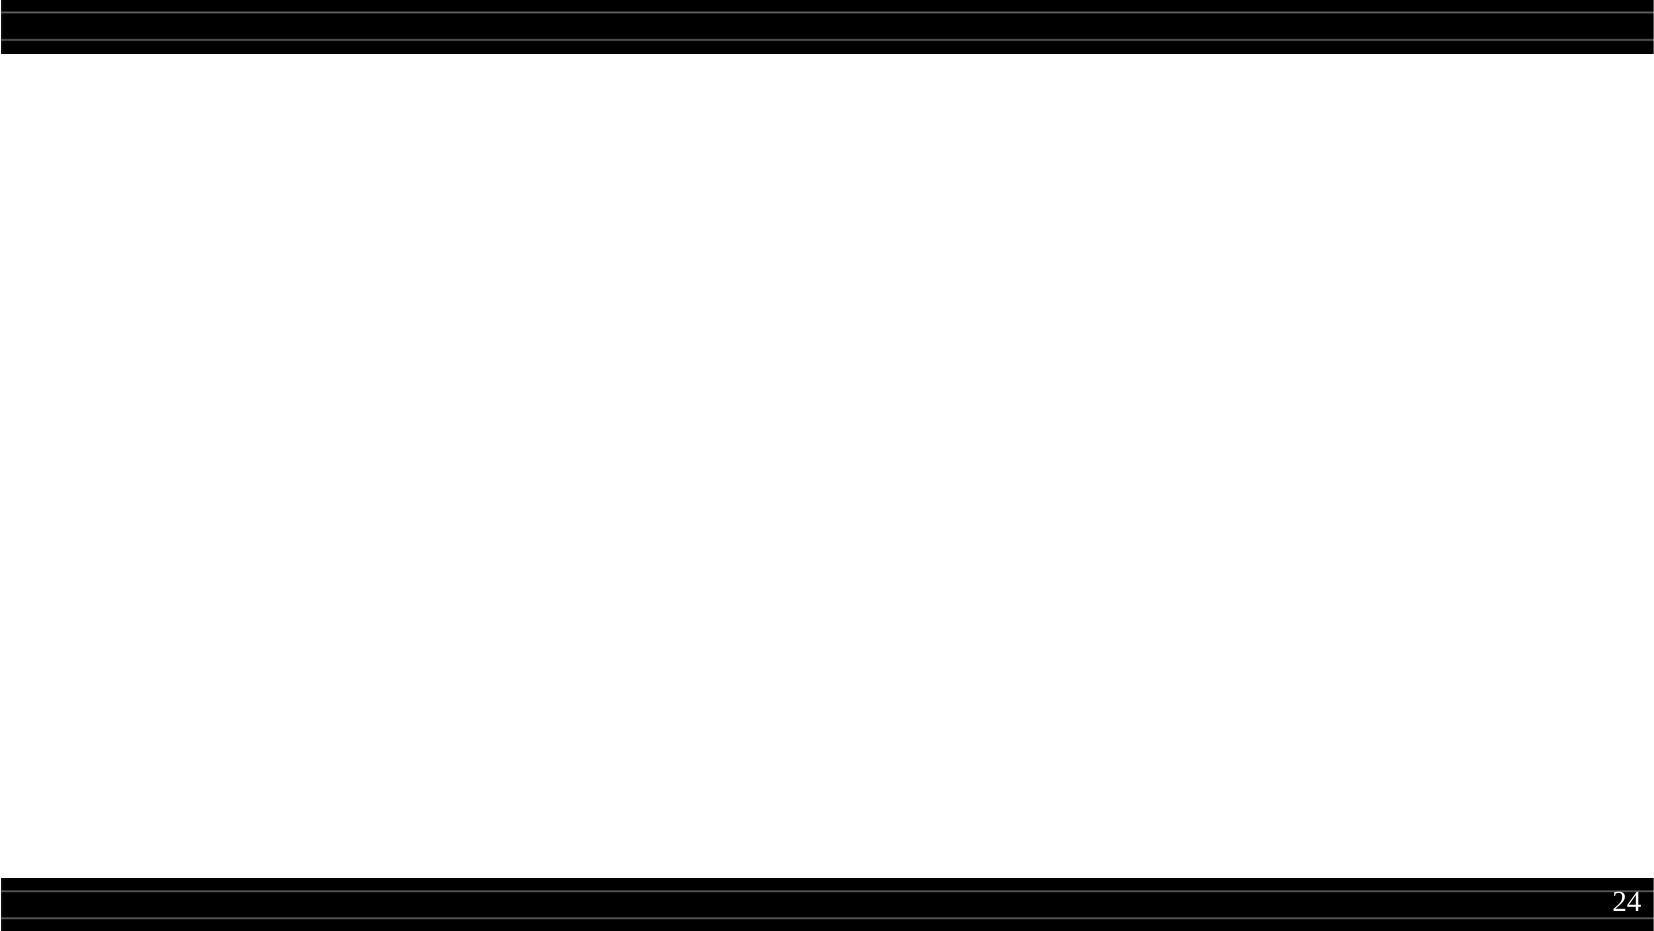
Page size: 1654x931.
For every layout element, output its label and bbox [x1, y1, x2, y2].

picture [1, 878, 1654, 931]
picture [1, 0, 1654, 54]
